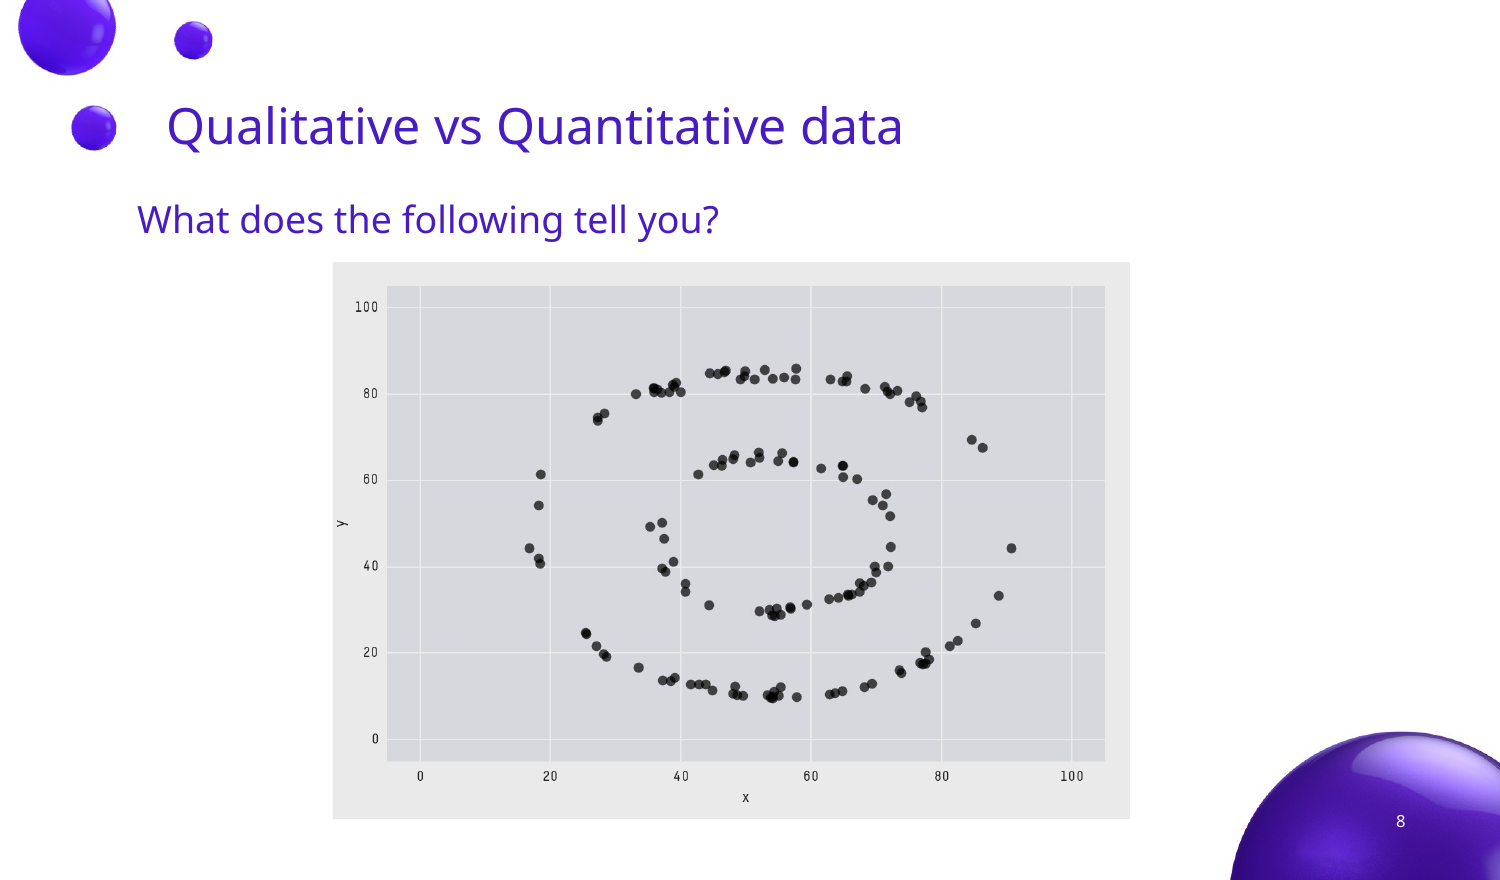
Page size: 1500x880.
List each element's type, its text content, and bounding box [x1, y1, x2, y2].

text_box What does the following tell you? [122, 188, 1002, 249]
title Qualitative vs Quantitative data [166, 98, 980, 155]
picture [0, 0, 1500, 880]
slide_number <number> [1342, 810, 1406, 831]
